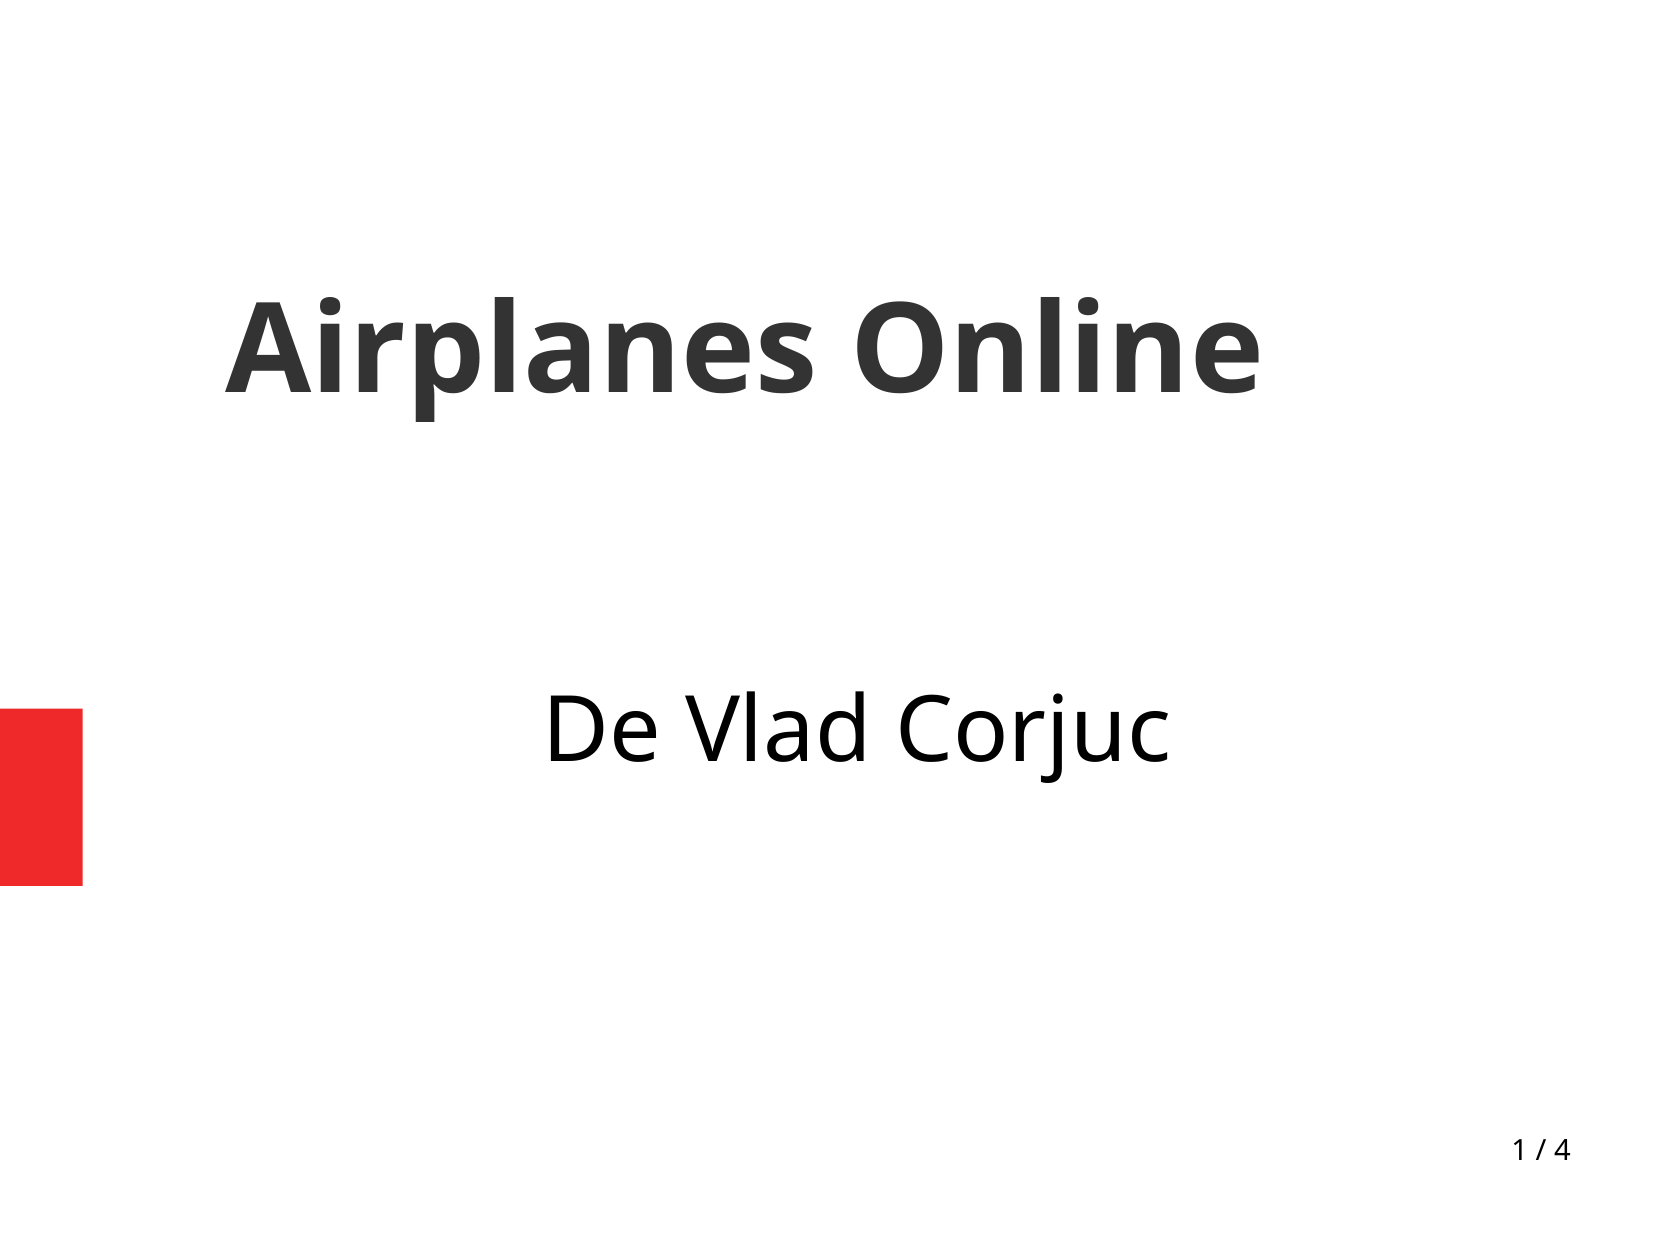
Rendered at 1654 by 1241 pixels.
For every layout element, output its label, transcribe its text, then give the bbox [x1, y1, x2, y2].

title Airplanes Online [124, 207, 1531, 481]
subtitle De Vlad Corjuc [154, 645, 1561, 807]
